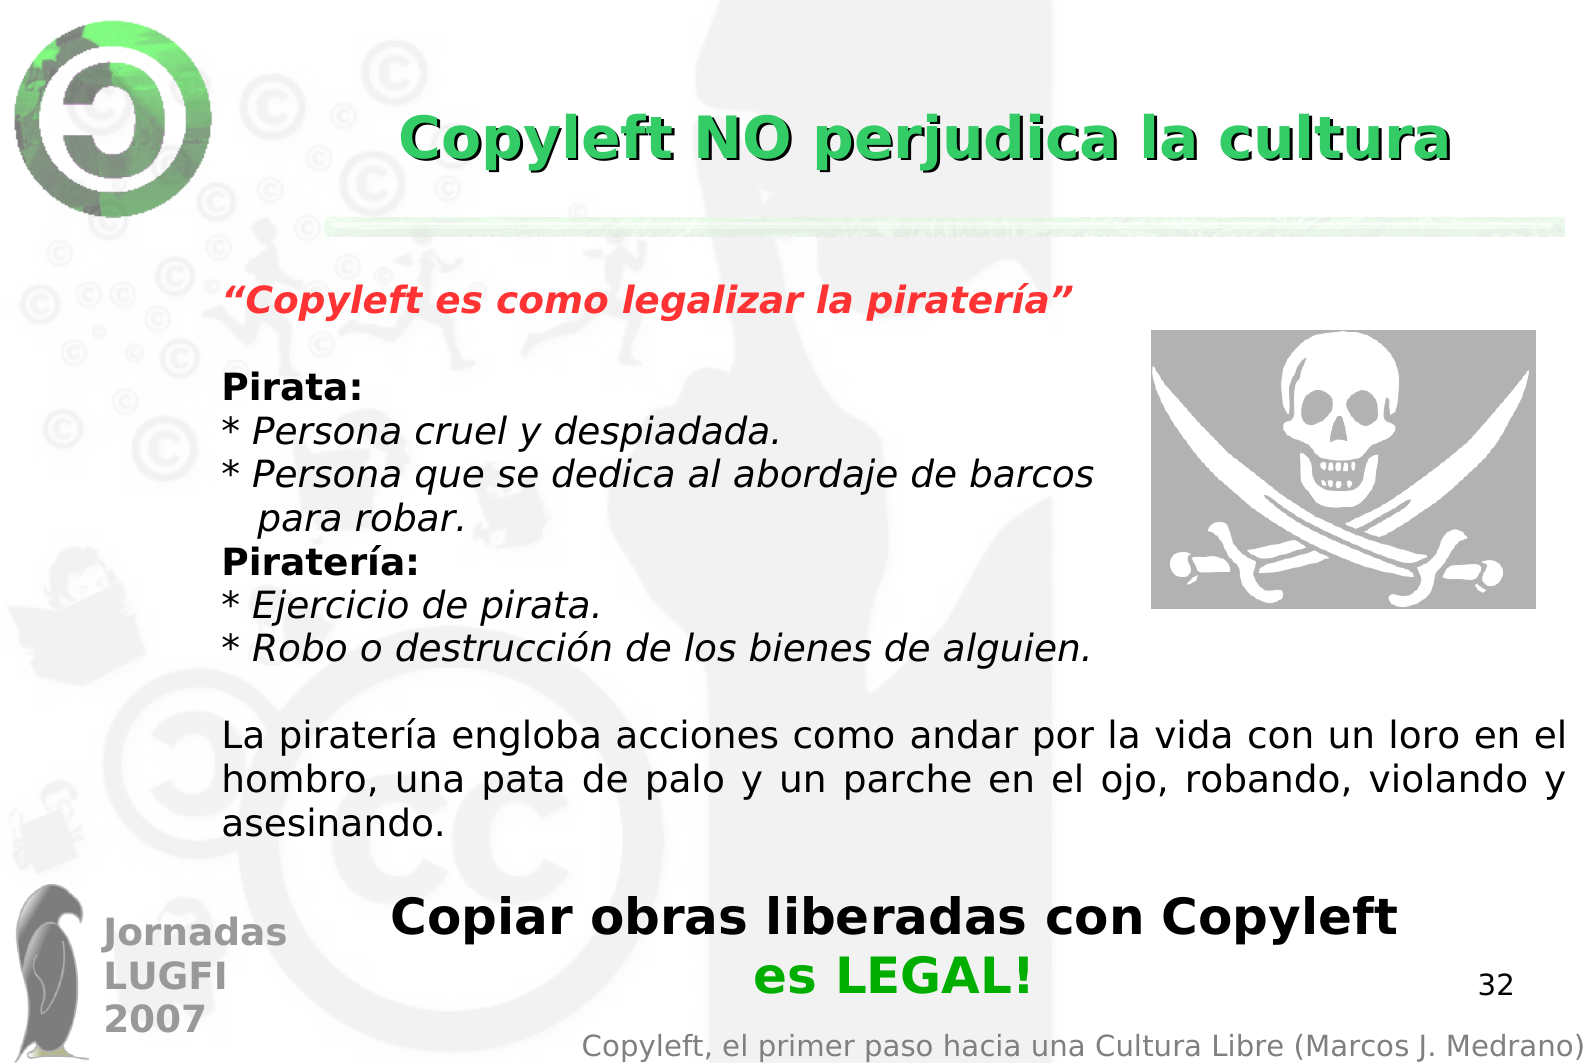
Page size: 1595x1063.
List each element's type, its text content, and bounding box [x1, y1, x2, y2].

text_box “Copyleft es como legalizar la piratería” Pirata: * Persona cruel y despiadada. * Persona que se dedica al abordaje de barcos para robar. Piratería: * Ejercicio de pirata. * Robo o destrucción de los bienes de alguien. La piratería engloba acciones como andar por la vida con un loro en el hombro, una pata de palo y un parche en el ojo, robando, violando y asesinando. Copiar obras liberadas con Copyleft es LEGAL! [206, 271, 1583, 1056]
text_box Copyleft NO perjudica la cultura [383, 96, 1536, 207]
picture [1151, 330, 1536, 609]
